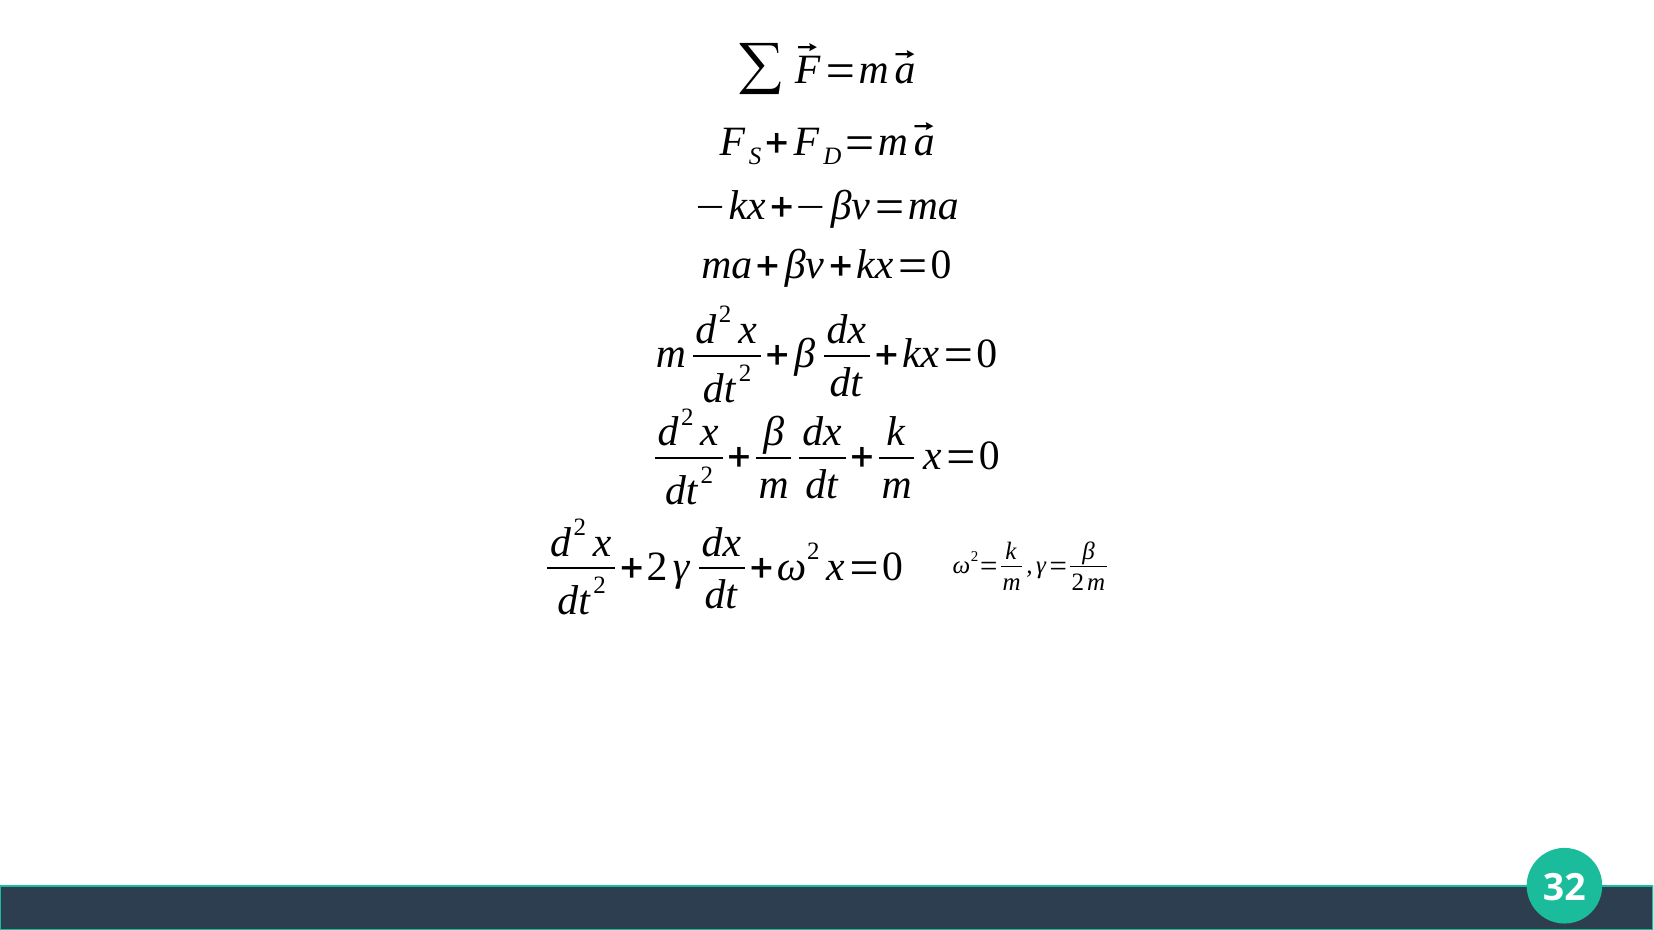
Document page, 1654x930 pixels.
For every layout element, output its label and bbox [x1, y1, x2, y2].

chart [952, 536, 1108, 597]
chart [717, 117, 936, 171]
chart [693, 182, 960, 229]
chart [545, 300, 1001, 624]
chart [700, 241, 953, 288]
chart [736, 40, 917, 99]
